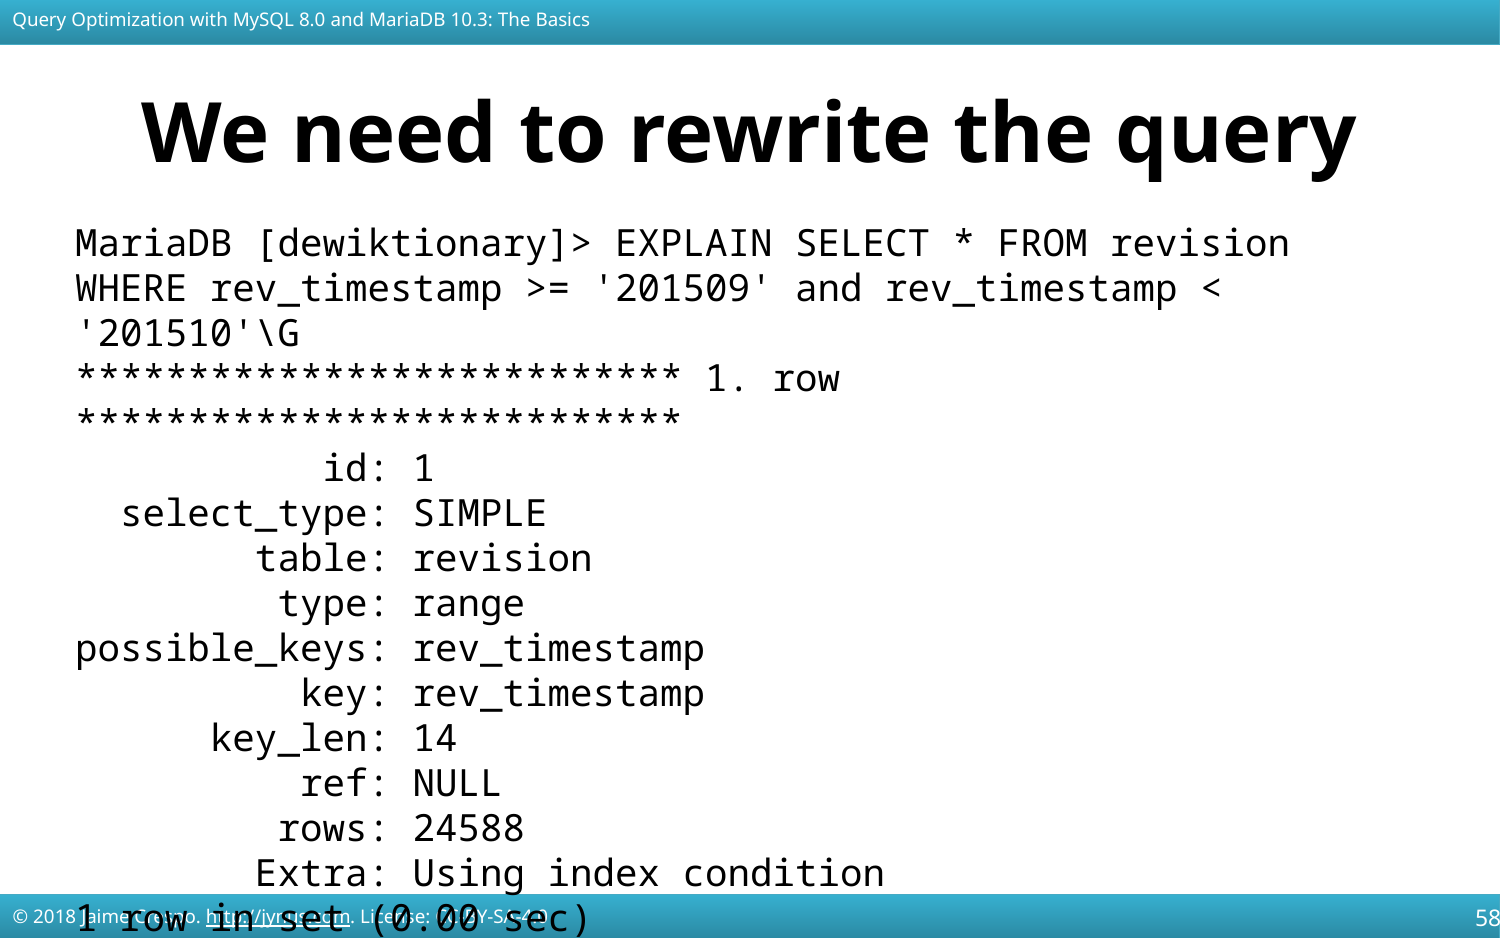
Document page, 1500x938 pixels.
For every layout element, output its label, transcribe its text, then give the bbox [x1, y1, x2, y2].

slide_number [1389, 896, 1490, 935]
list MariaDB [dewiktionary]> EXPLAIN SELECT * FROM revision WHERE rev_timestamp >= '201509' and rev_timestamp < '201510'\G *************************** 1. row *************************** id: 1 select_type: SIMPLE table: revision type: range possible_keys: rev_timestamp key: rev_timestamp key_len: 14 ref: NULL rows: 24588 Extra: Using index condition 1 row in set (0.00 sec) [75, 218, 1425, 876]
title We need to rewrite the query [75, 51, 1425, 209]
